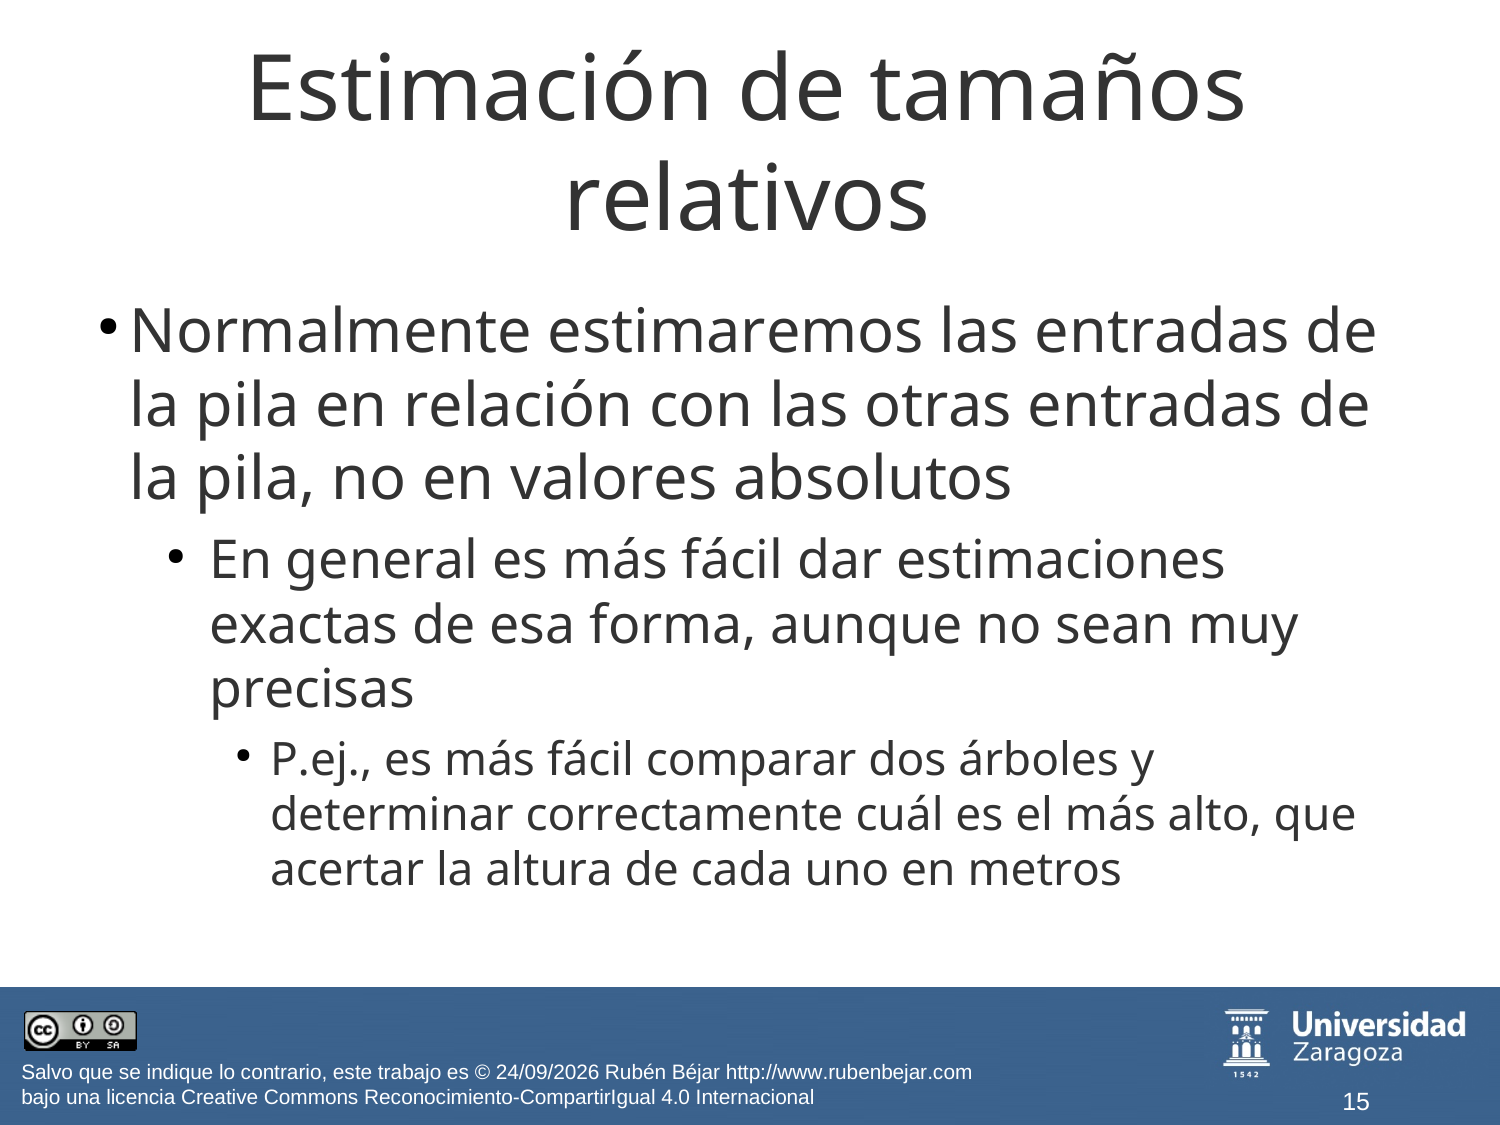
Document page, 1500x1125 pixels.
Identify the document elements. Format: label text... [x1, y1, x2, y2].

title Estimación de tamaños relativos [74, 21, 1420, 257]
picture [0, 987, 1500, 1125]
list Normalmente estimaremos las entradas de la pila en relación con las otras entradas de la pila, no en valores absolutos En general es más fácil dar estimaciones exactas de esa forma, aunque no sean muy precisas P.ej., es más fácil comparar dos árboles y determinar correctamente cuál es el más alto, que acertar la altura de cada uno en metros [82, 283, 1418, 957]
